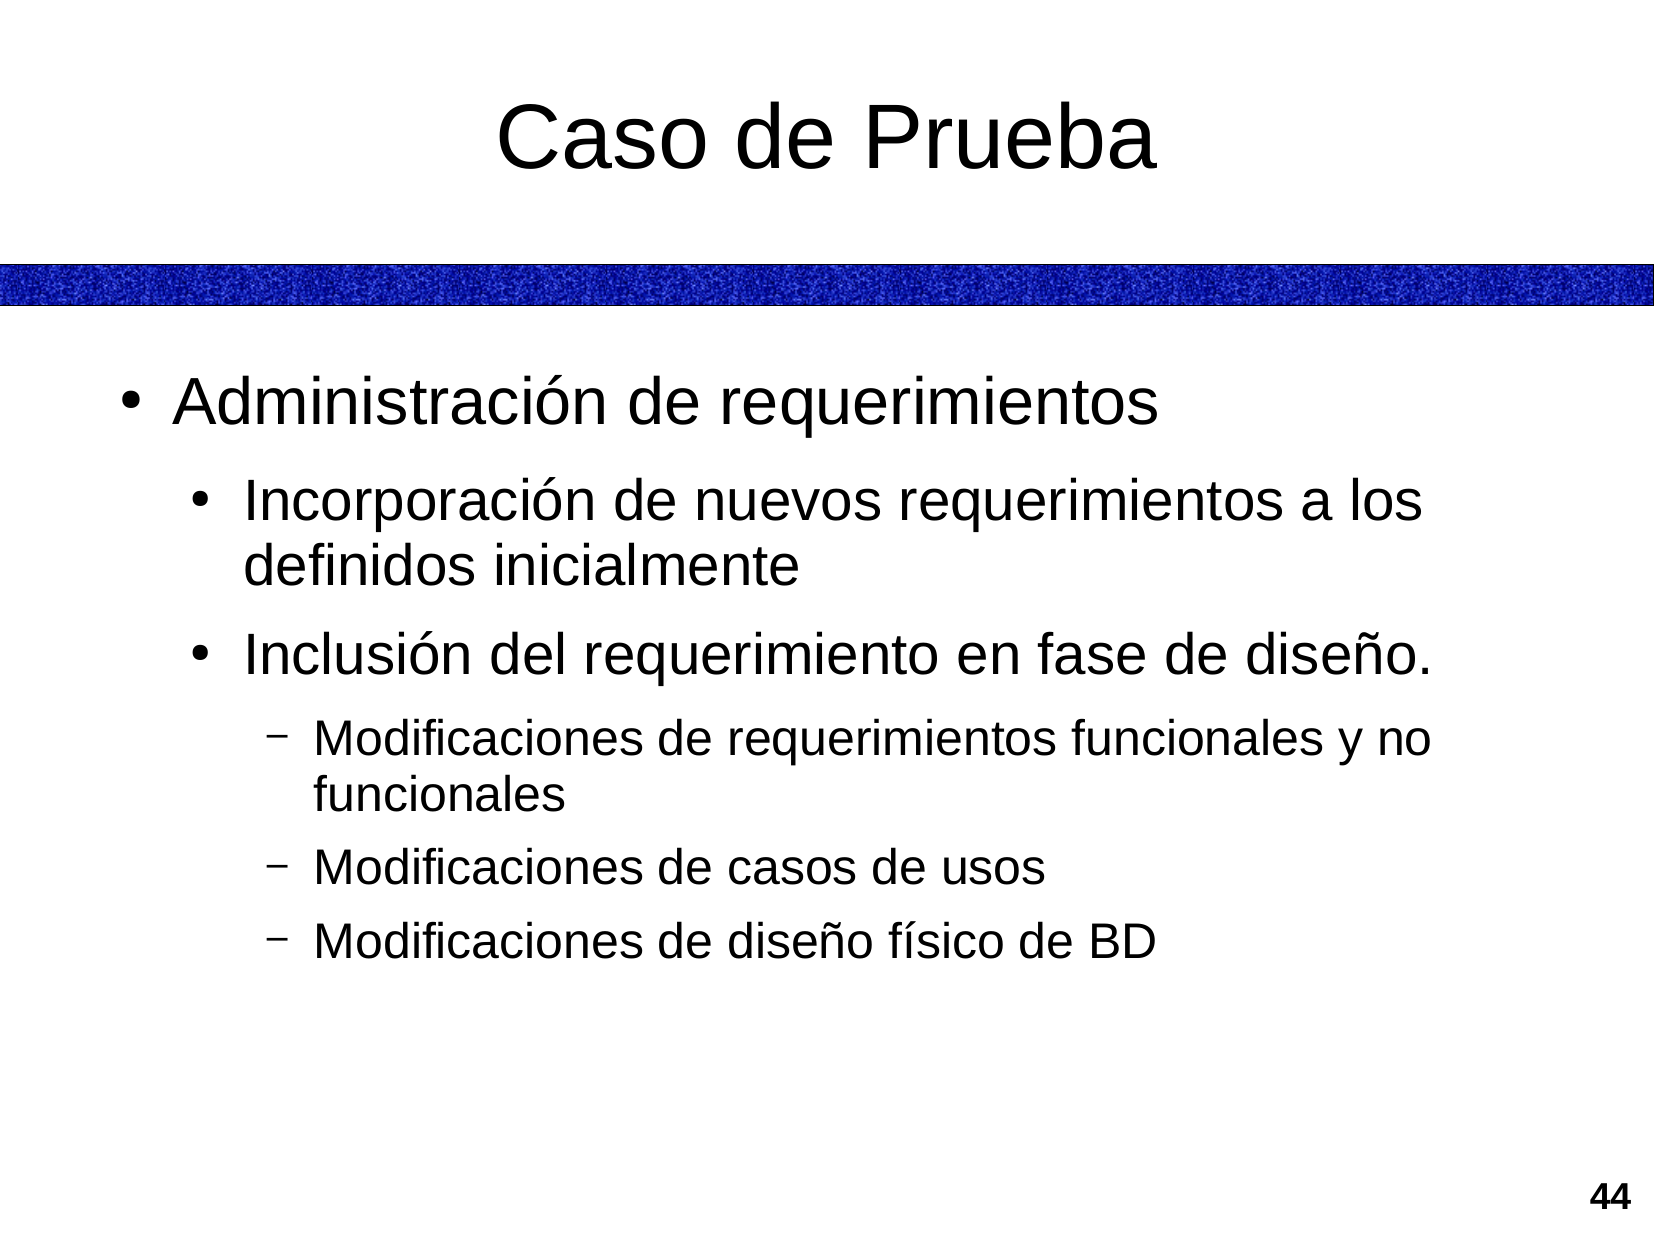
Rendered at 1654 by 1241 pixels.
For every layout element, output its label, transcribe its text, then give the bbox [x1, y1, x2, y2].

title Caso de Prueba [58, 14, 1595, 260]
picture [0, 265, 1653, 305]
text_box <número> [1575, 1168, 1654, 1240]
list Administración de requerimientos Incorporación de nuevos requerimientos a los definidos inicialmente Inclusión del requerimiento en fase de diseño. Modificaciones de requerimientos funcionales y no funcionales Modificaciones de casos de usos Modificaciones de diseño físico de BD [101, 363, 1549, 1168]
